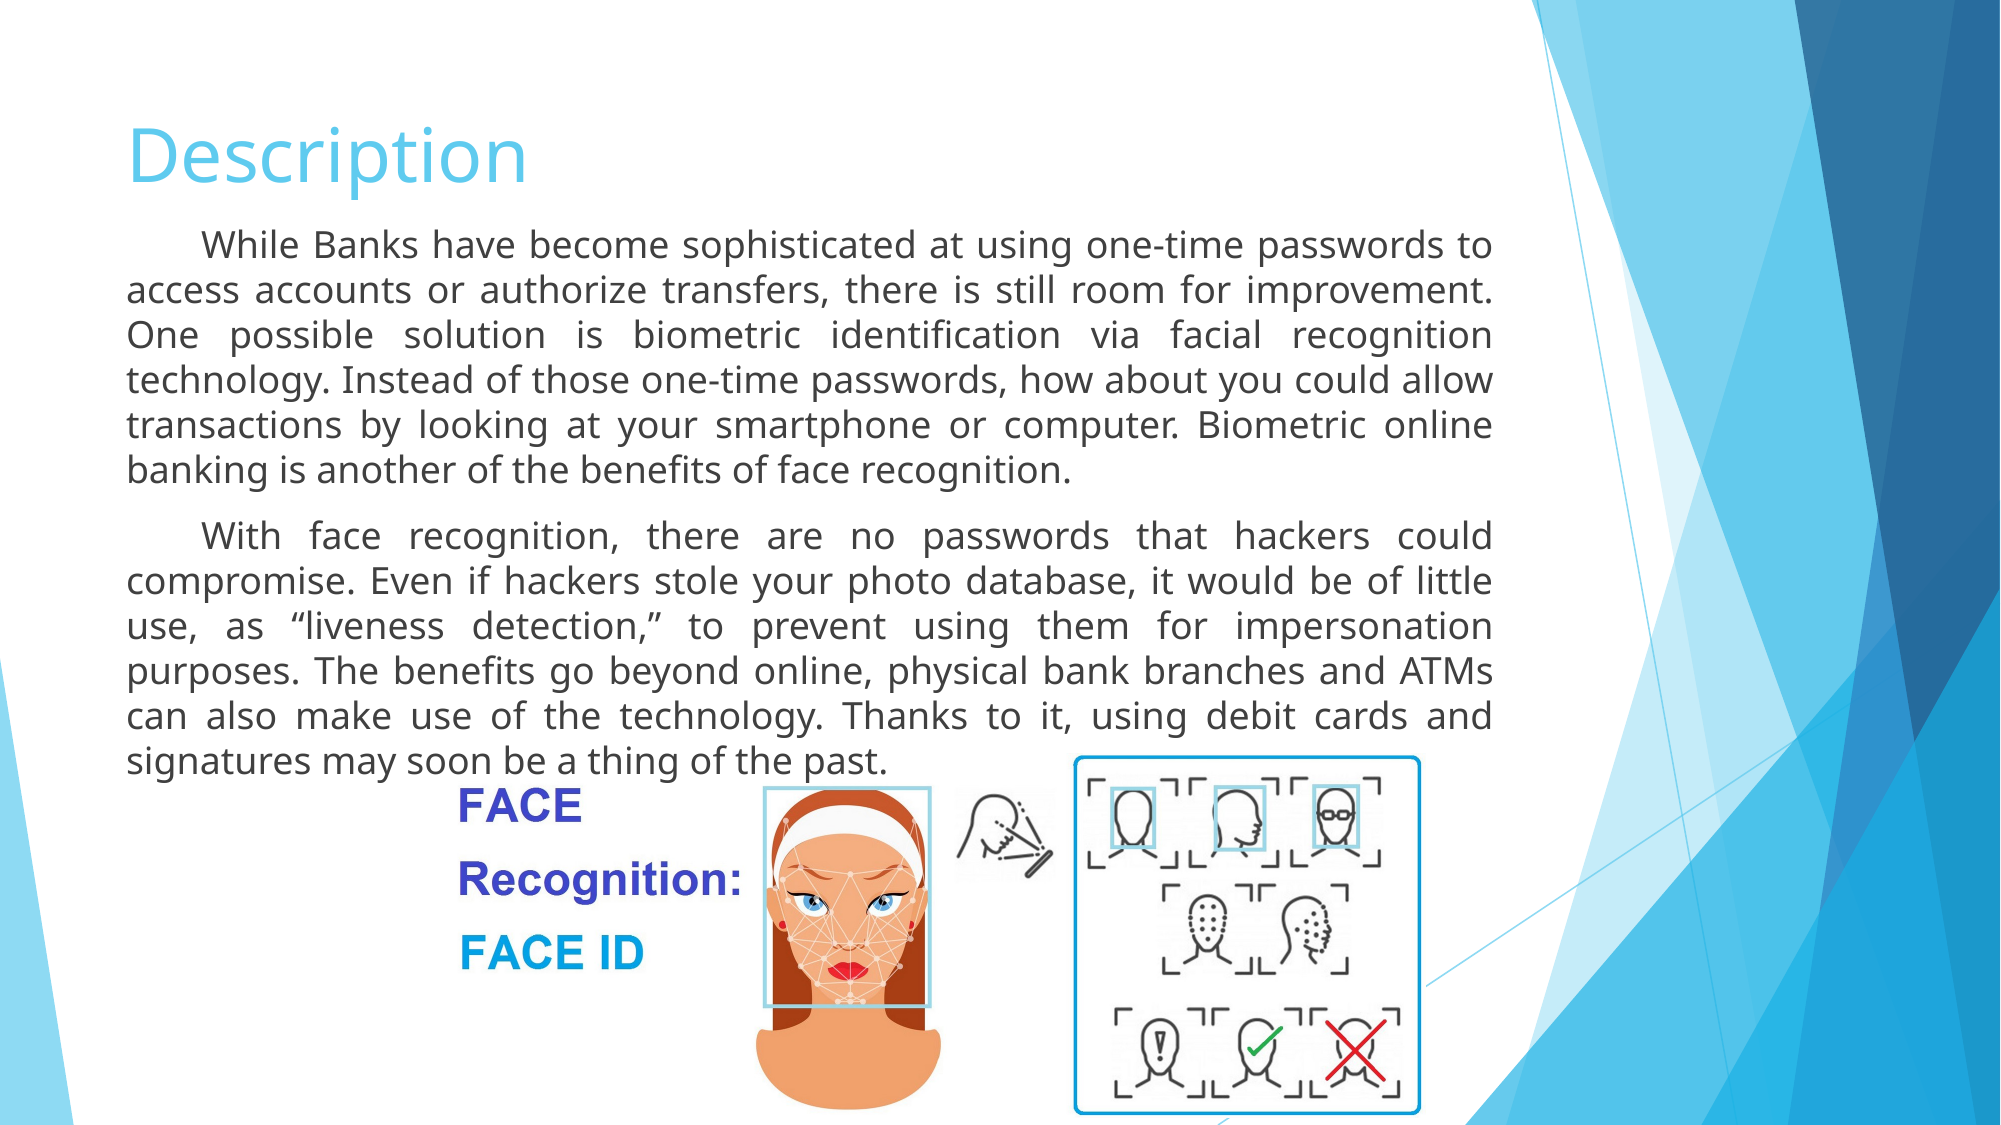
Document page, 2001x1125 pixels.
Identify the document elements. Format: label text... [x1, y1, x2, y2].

picture [450, 851, 1426, 1118]
picture [1077, 851, 1418, 1111]
list While Banks have become sophisticated at using one-time passwords to access accounts or authorize transfers, there is still room for improvement. One possible solution is biometric identification via facial recognition technology. Instead of those one-time passwords, how about you could allow transactions by looking at your smartphone or computer. Biometric online banking is another of the benefits of face recognition. With face recognition, there are no passwords that hackers could compromise. Even if hackers stole your photo database, it would be of little use, as “liveness detection,” to prevent using them for impersonation purposes. The benefits go beyond online, physical bank branches and ATMs can also make use of the technology. Thanks to it, using debit cards and signatures may soon be a thing of the past. [111, 213, 1522, 851]
title Description [111, 99, 1522, 213]
